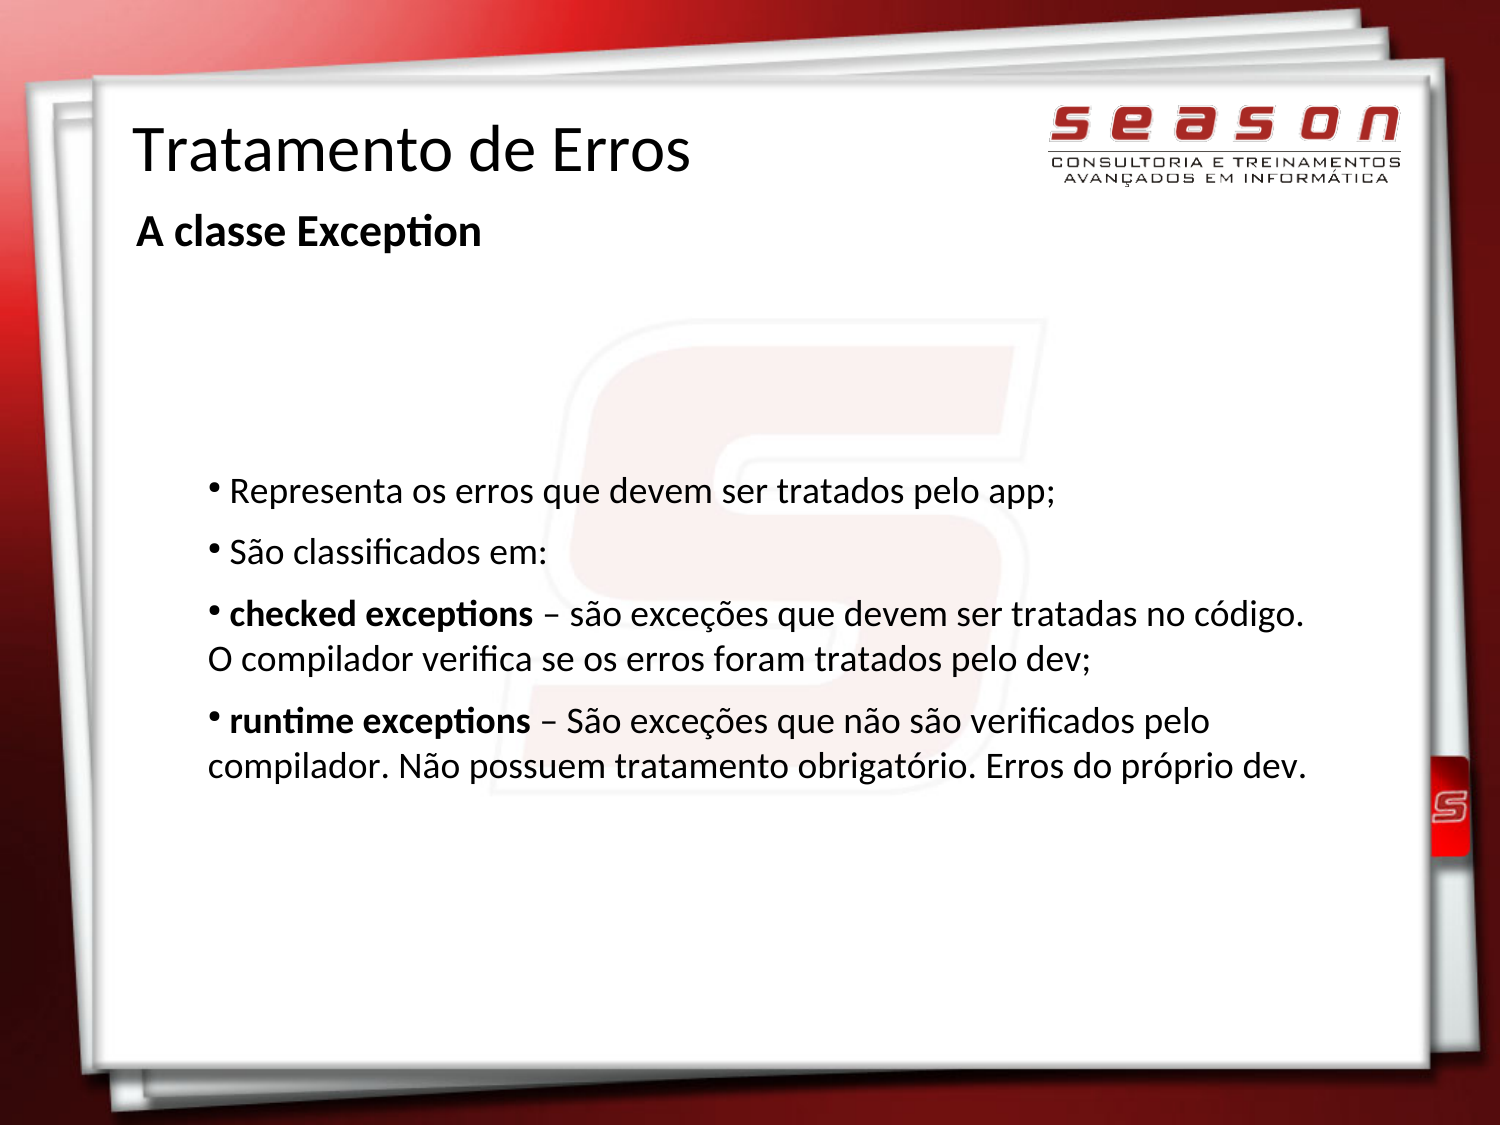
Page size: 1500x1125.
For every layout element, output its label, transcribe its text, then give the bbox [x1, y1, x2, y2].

text_box Representa os erros que devem ser tratados pelo app; São classificados em: checked exceptions – são exceções que devem ser tratadas no código. O compilador verifica se os erros foram tratados pelo dev; runtime exceptions – São exceções que não são verificados pelo compilador. Não possuem tratamento obrigatório. Erros do próprio dev. [207, 357, 1328, 894]
title Tratamento de Erros [118, 33, 1394, 257]
picture [0, 0, 1500, 1125]
text_box A classe Exception [119, 200, 1240, 256]
